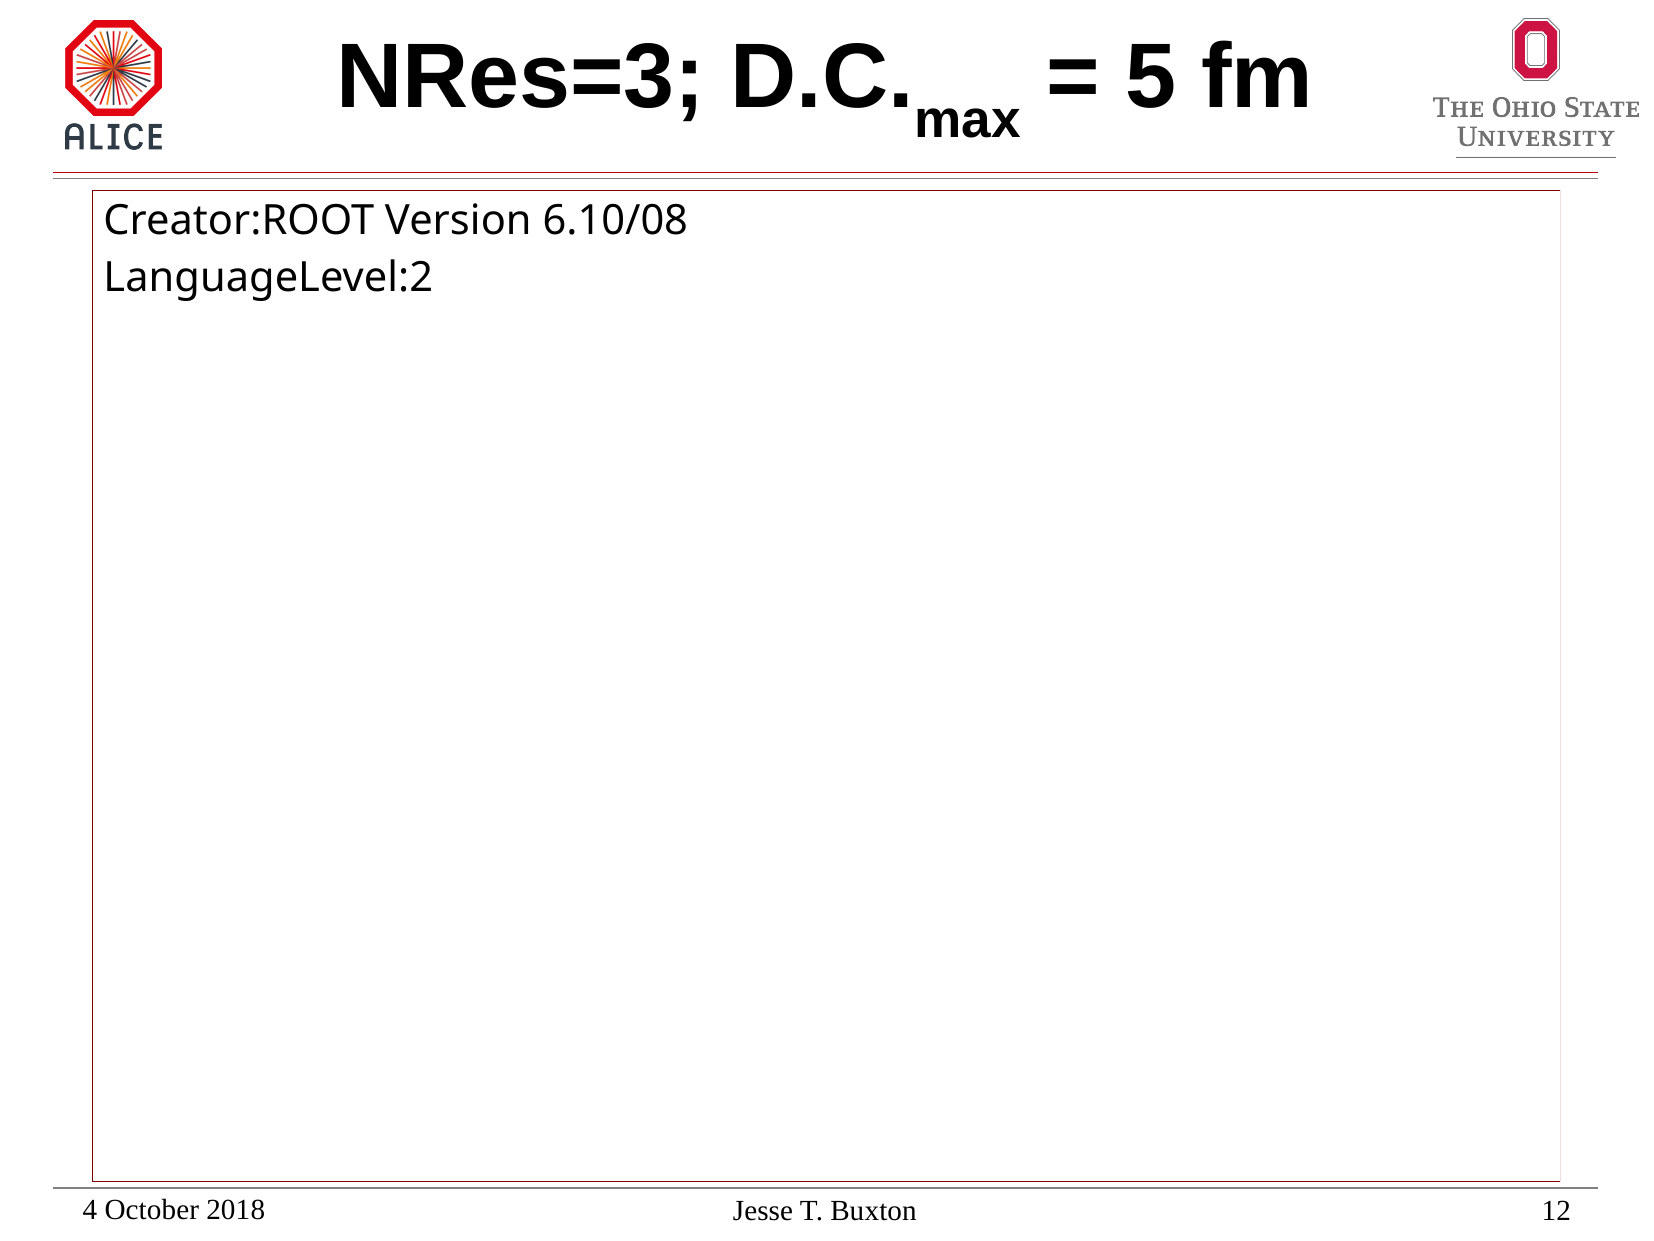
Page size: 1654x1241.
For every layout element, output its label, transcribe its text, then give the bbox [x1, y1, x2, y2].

title NRes=3; D.C.max = 5 fm [137, 1, 1513, 172]
picture [90, 187, 1561, 1182]
picture [65, 20, 137, 150]
picture [1513, 5, 1642, 171]
